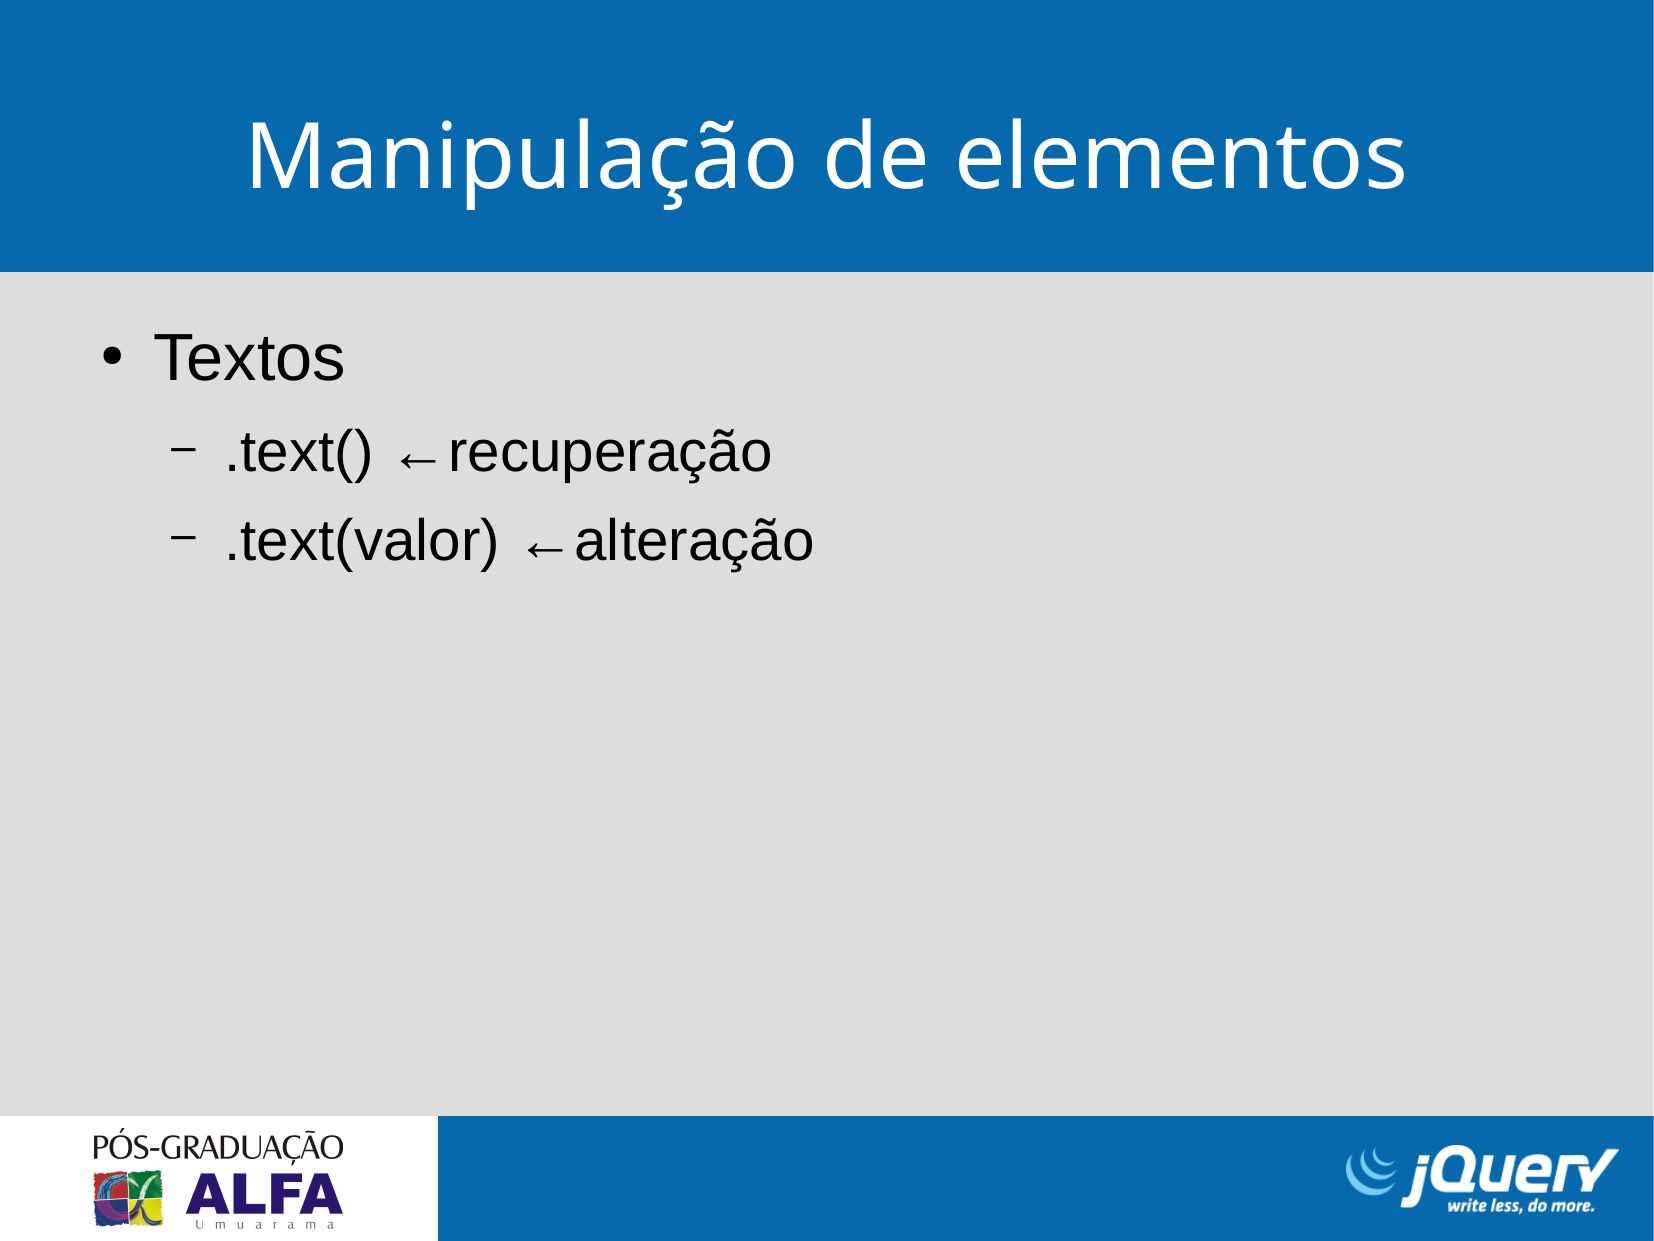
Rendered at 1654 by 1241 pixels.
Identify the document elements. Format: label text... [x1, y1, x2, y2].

picture [93, 1128, 343, 1229]
title Manipulação de elementos [82, 49, 1571, 257]
list Textos .text() ←recuperação .text(valor) ←alteração [82, 320, 1571, 1040]
picture [438, 1116, 1654, 1241]
picture [0, 0, 1654, 272]
